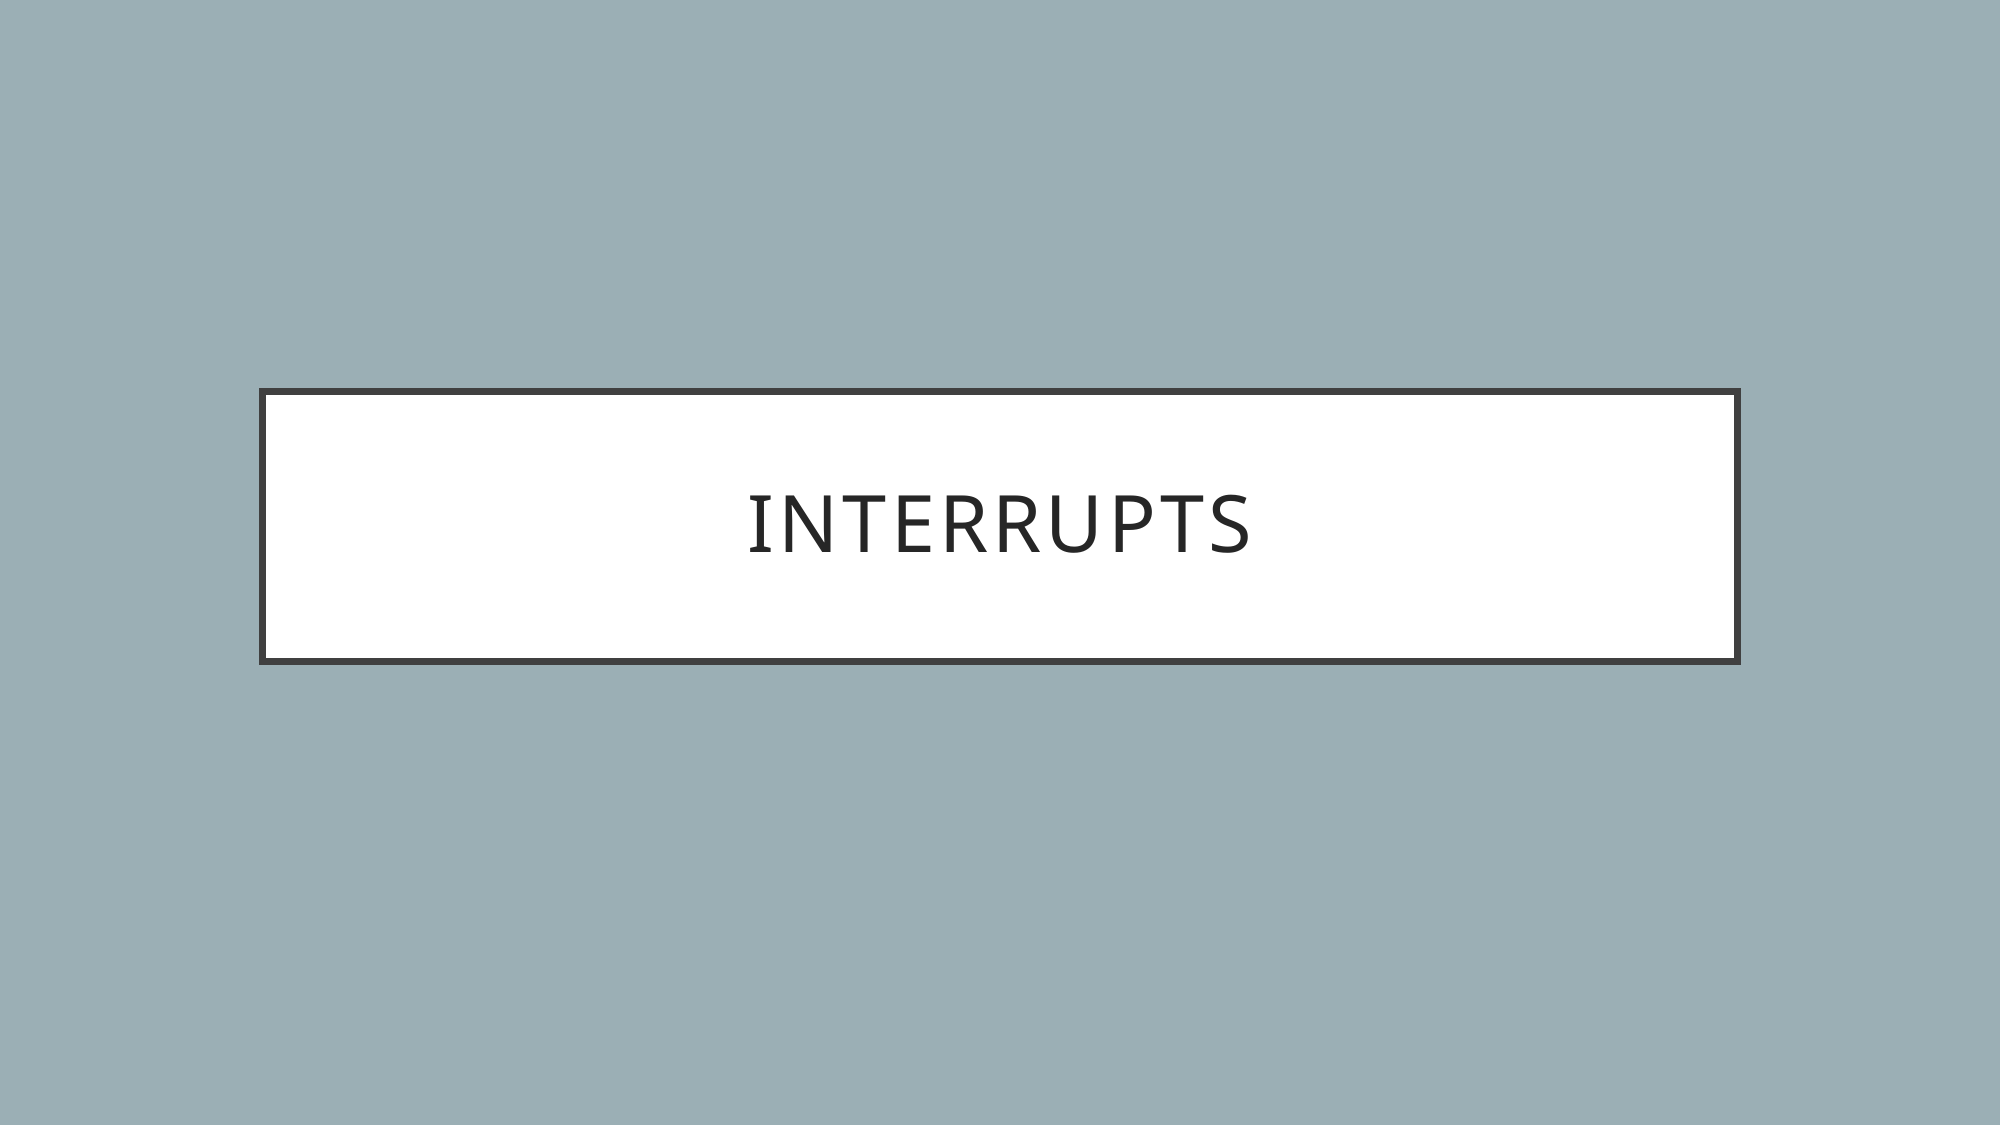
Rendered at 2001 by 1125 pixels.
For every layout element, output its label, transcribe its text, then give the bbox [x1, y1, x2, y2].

title Interrupts [262, 391, 1738, 662]
